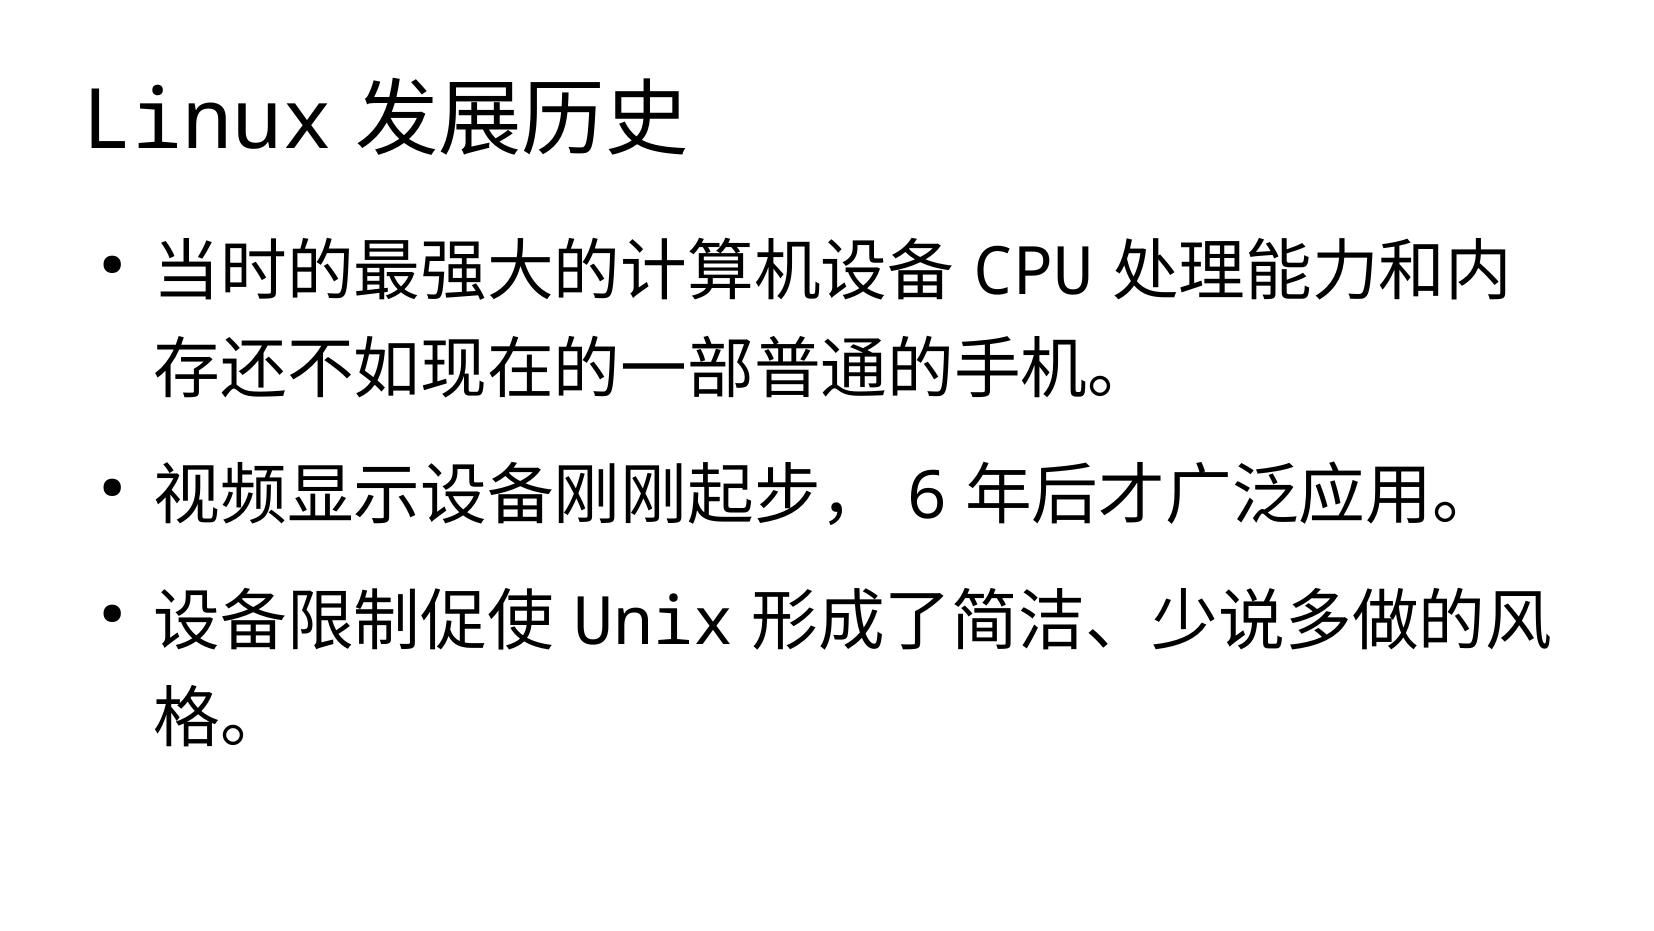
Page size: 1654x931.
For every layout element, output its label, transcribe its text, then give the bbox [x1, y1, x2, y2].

list 当时的最强大的计算机设备CPU处理能力和内存还不如现在的一部普通的手机。 视频显示设备刚刚起步，6年后才广泛应用。 设备限制促使Unix形成了简洁、少说多做的风格。 [82, 217, 1571, 851]
title Linux发展历史 [82, 37, 1571, 189]
